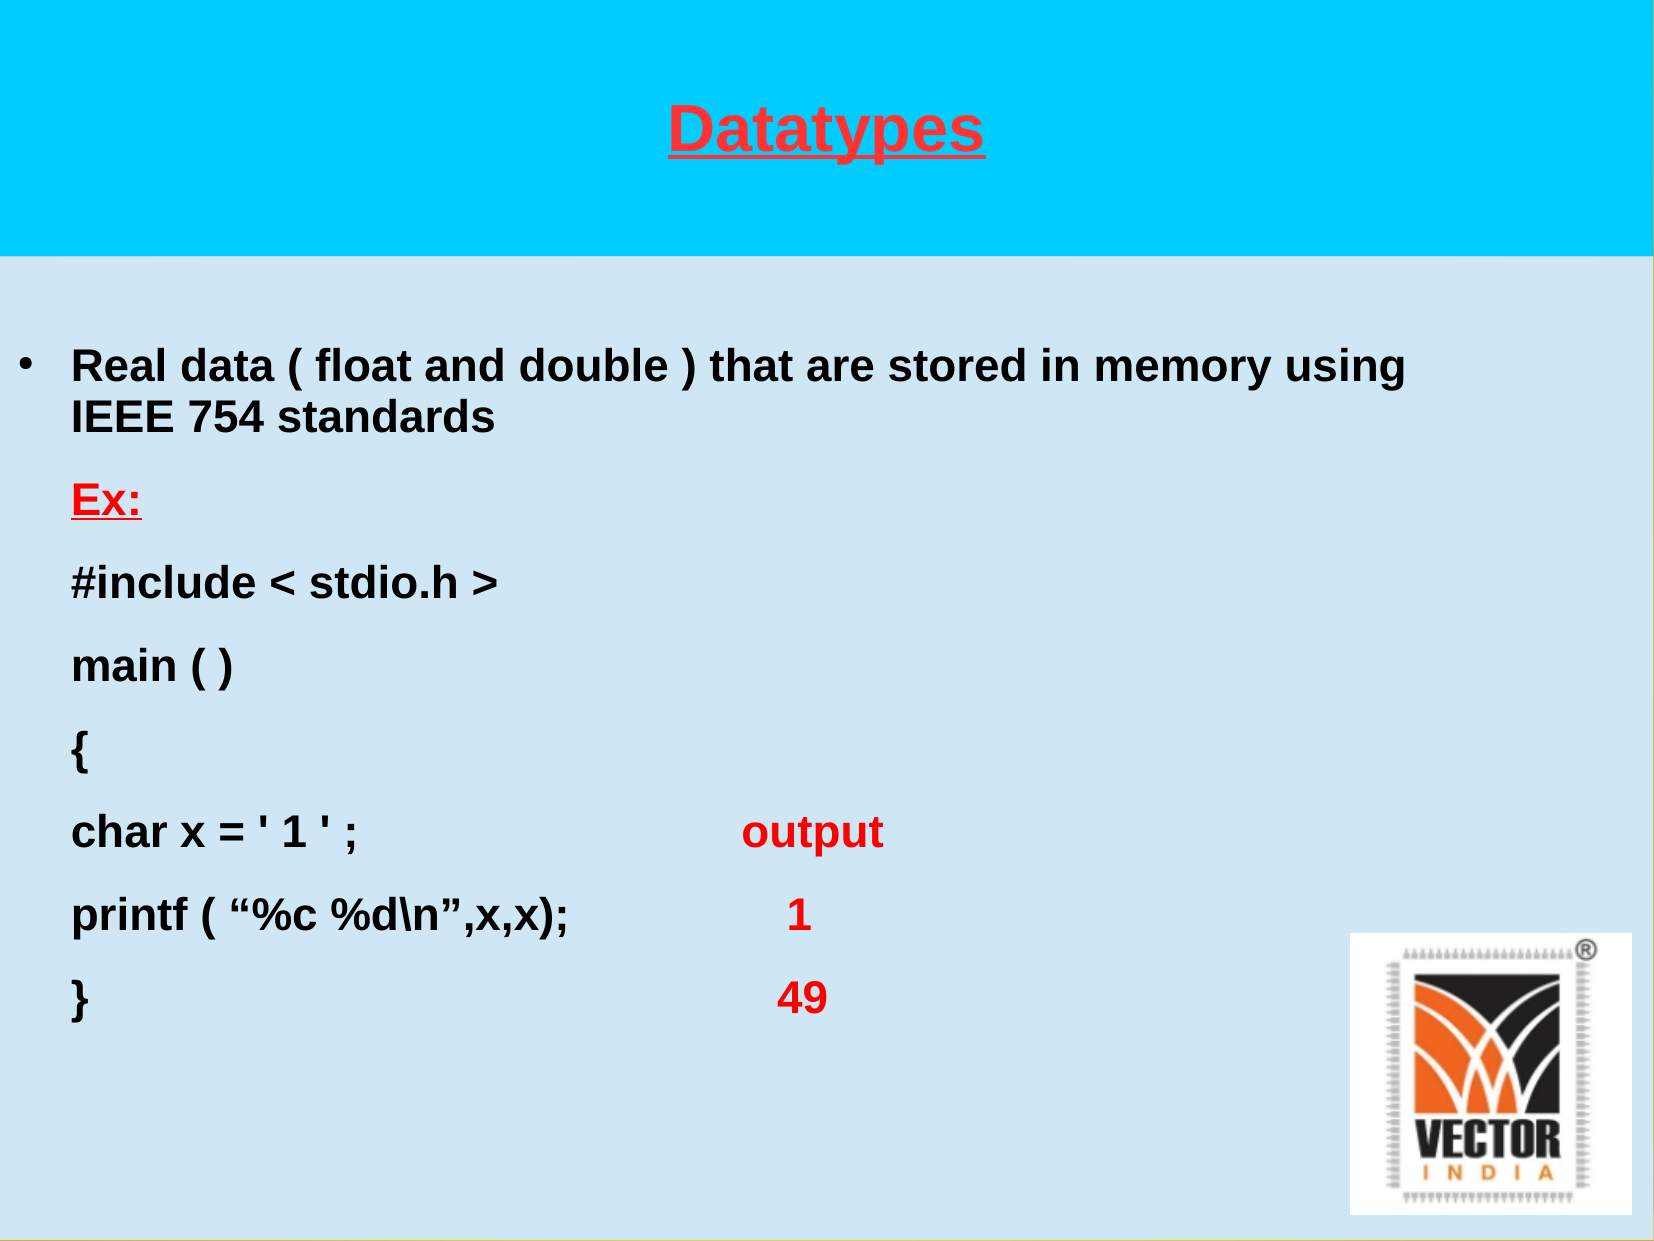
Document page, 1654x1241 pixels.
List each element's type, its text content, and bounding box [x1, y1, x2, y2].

list Real data ( float and double ) that are stored in memory using IEEE 754 standards Ex: #include < stdio.h > main ( ) { char x = ' 1 ' ; output printf ( “%c %d\n”,x,x); 1 } 49 [0, 256, 1654, 1241]
picture [1350, 933, 1632, 1216]
title Datatypes [0, 0, 1654, 256]
